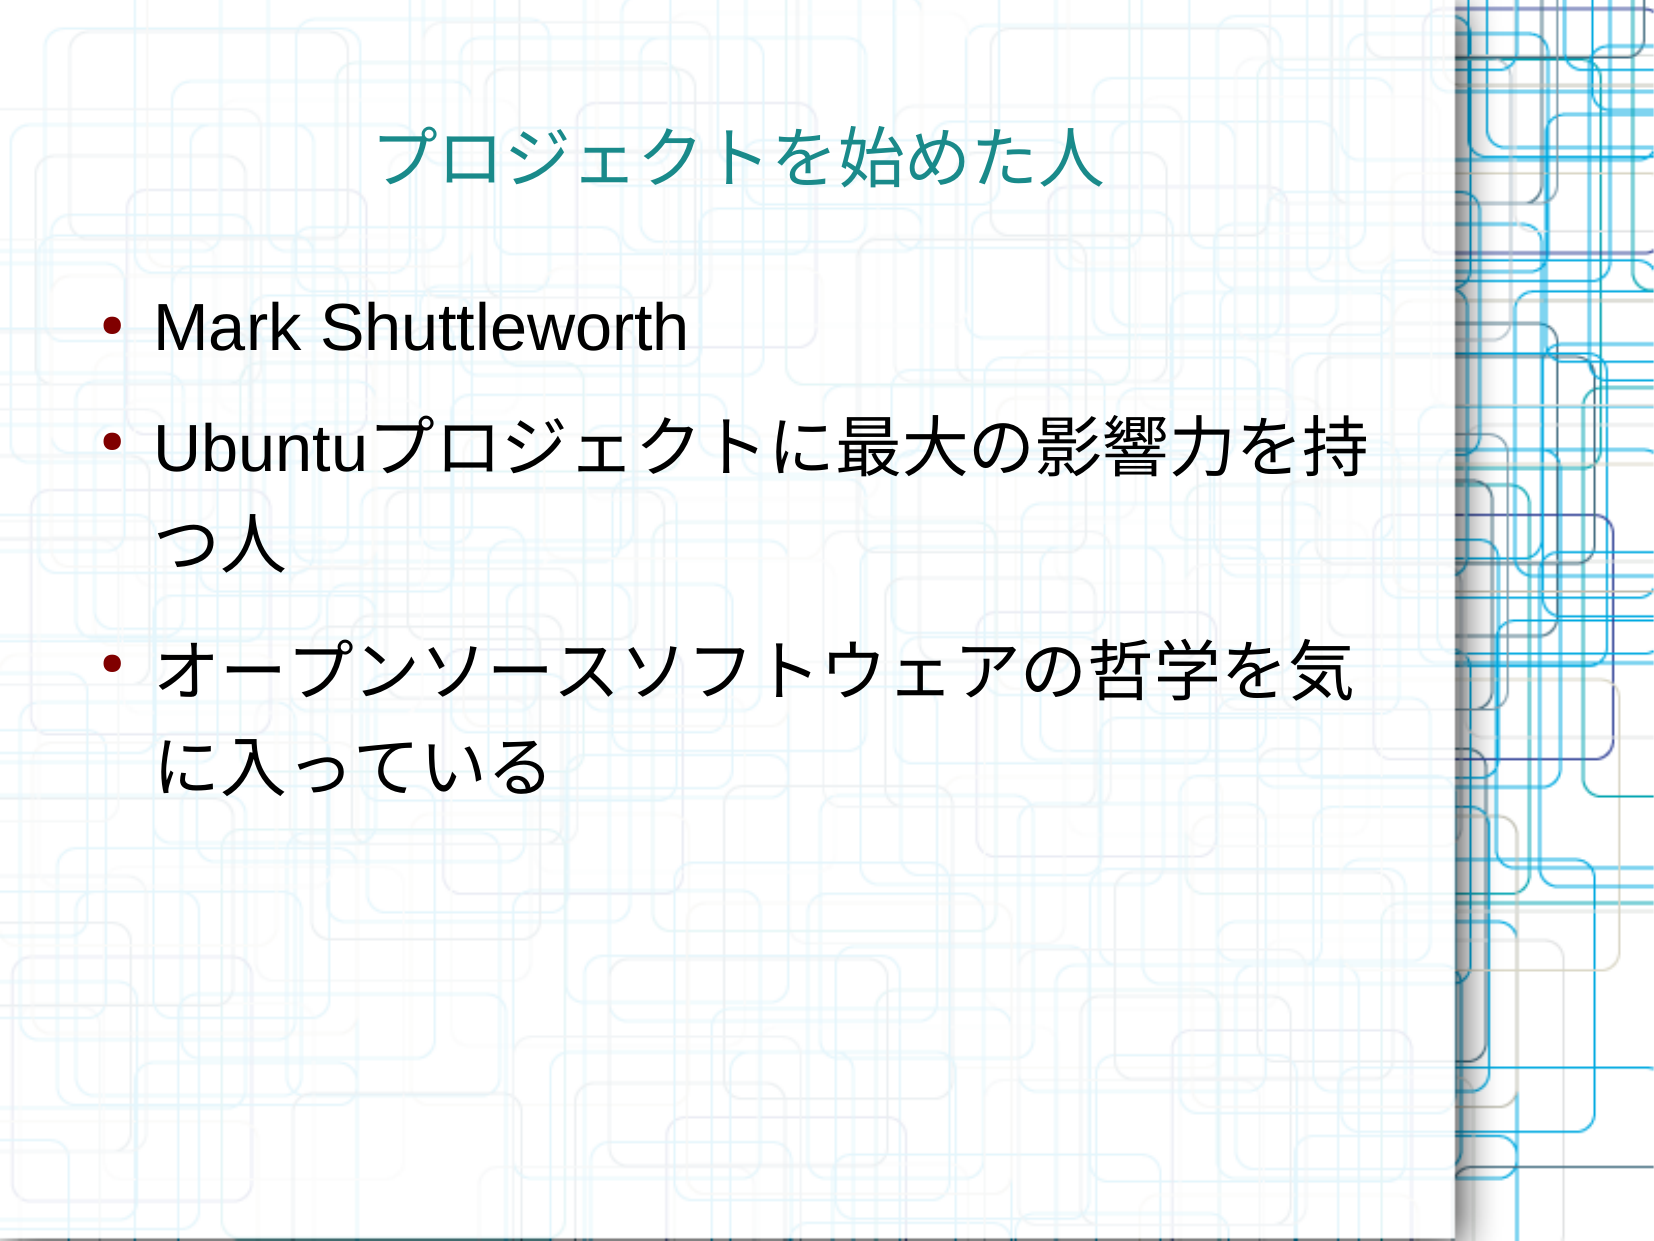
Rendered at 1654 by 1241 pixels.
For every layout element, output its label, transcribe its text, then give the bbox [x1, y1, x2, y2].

picture [0, 0, 1654, 1241]
list Mark Shuttleworth Ubuntuプロジェクトに最大の影響力を持つ人 オープンソースソフトウェアの哲学を気に入っている [82, 290, 1418, 1010]
title プロジェクトを始めた人 [59, 49, 1418, 257]
